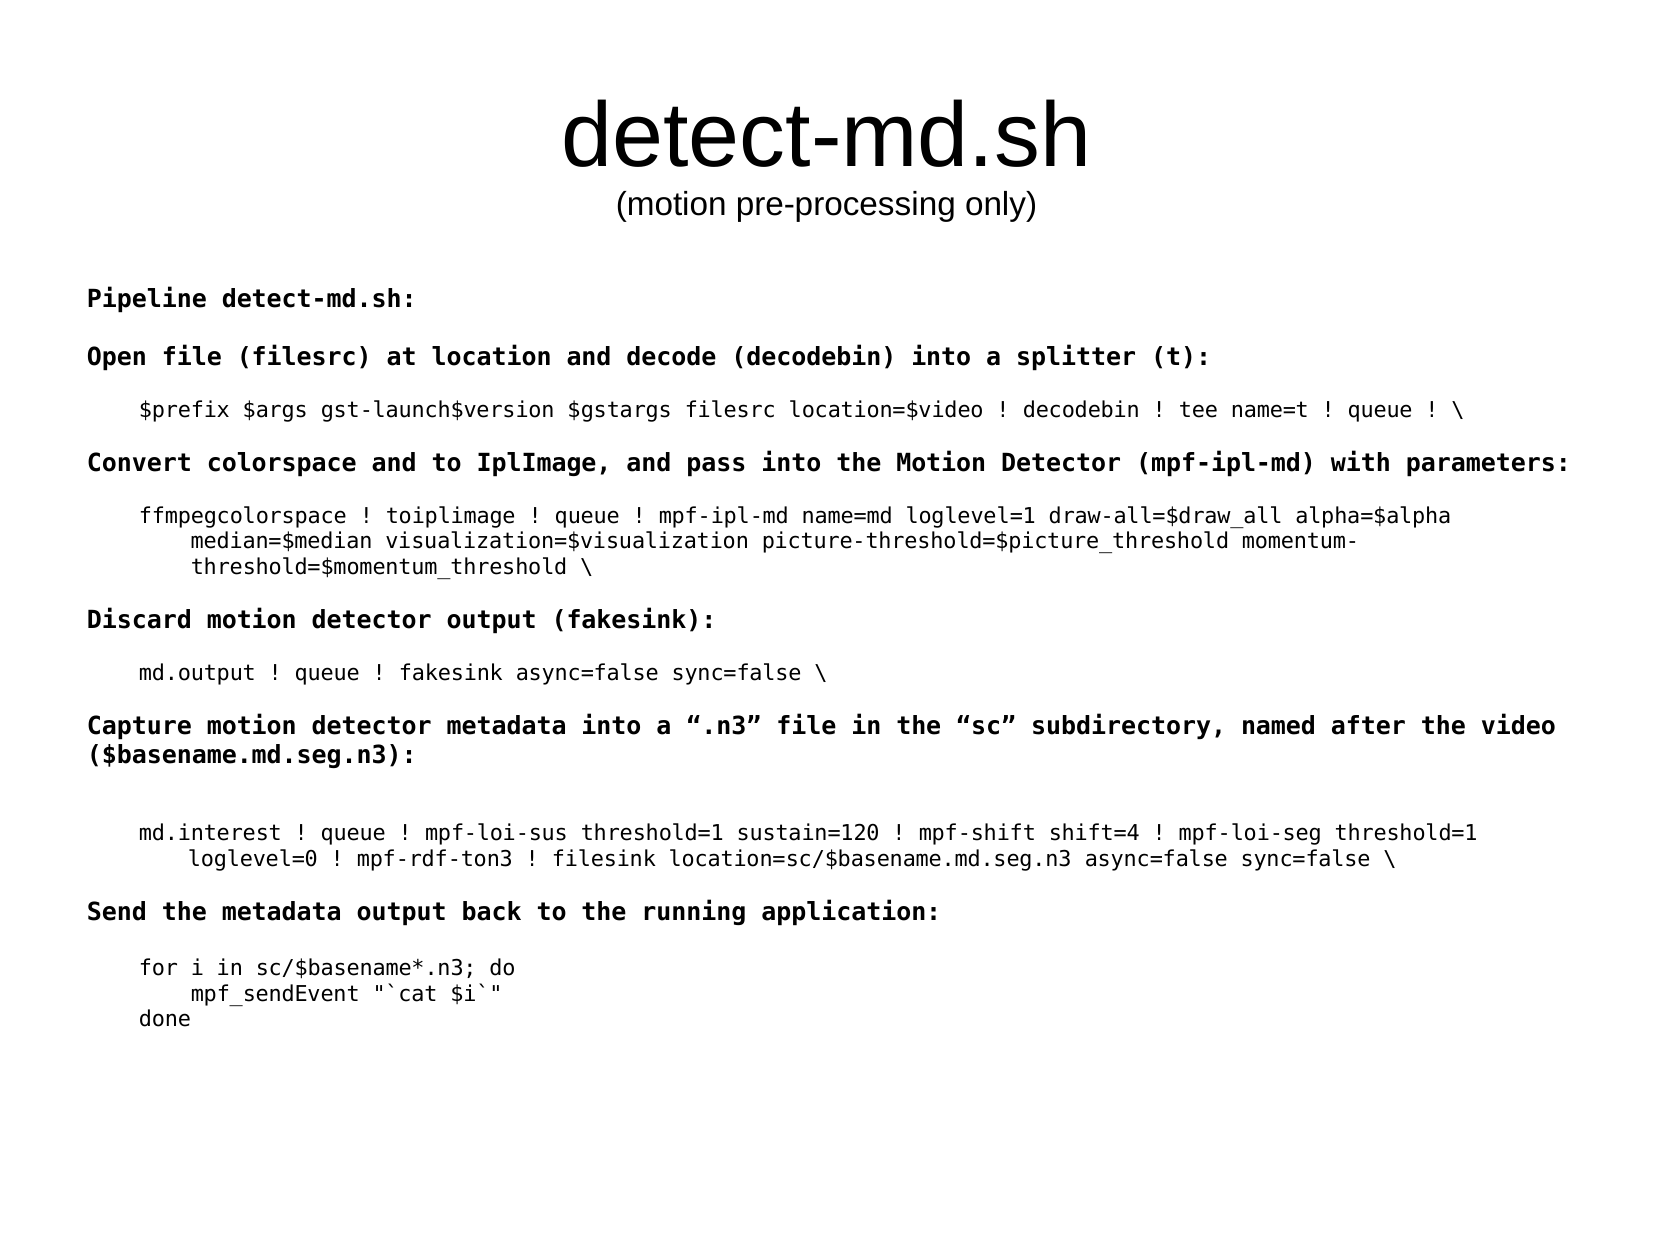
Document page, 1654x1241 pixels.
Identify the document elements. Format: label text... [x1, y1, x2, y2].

title detect-md.sh (motion pre-processing only) [82, 49, 1571, 257]
subtitle Pipeline detect-md.sh: Open file (filesrc) at location and decode (decodebin) into a splitter (t): $prefix $args gst-launch$version $gstargs filesrc location=$video ! decodebin ! tee name=t ! queue ! \ Convert colorspace and to IplImage, and pass into the Motion Detector (mpf-ipl-md) with parameters: ffmpegcolorspace ! toiplimage ! queue ! mpf-ipl-md name=md loglevel=1 draw-all=$draw_all alpha=$alpha median=$median visualization=$visualization picture-threshold=$picture_threshold momentum- threshold=$momentum_threshold \ Discard motion detector output (fakesink): md.output ! queue ! fakesink async=false sync=false \ Capture motion detector metadata into a “.n3” file in the “sc” subdirectory, named after the video ($basename.md.seg.n3): md.interest ! queue ! mpf-loi-sus threshold=1 sustain=120 ! mpf-shift shift=4 ! mpf-loi-seg threshold=1 loglevel=0 ! mpf-rdf-ton3 ! filesink location=sc/$basename.md.seg.n3 async=false sync=false \ Send the metadata output back to the running application: for i in sc/$basename*.n3; do mpf_sendEvent "`cat $i`" done [86, 283, 1576, 1088]
